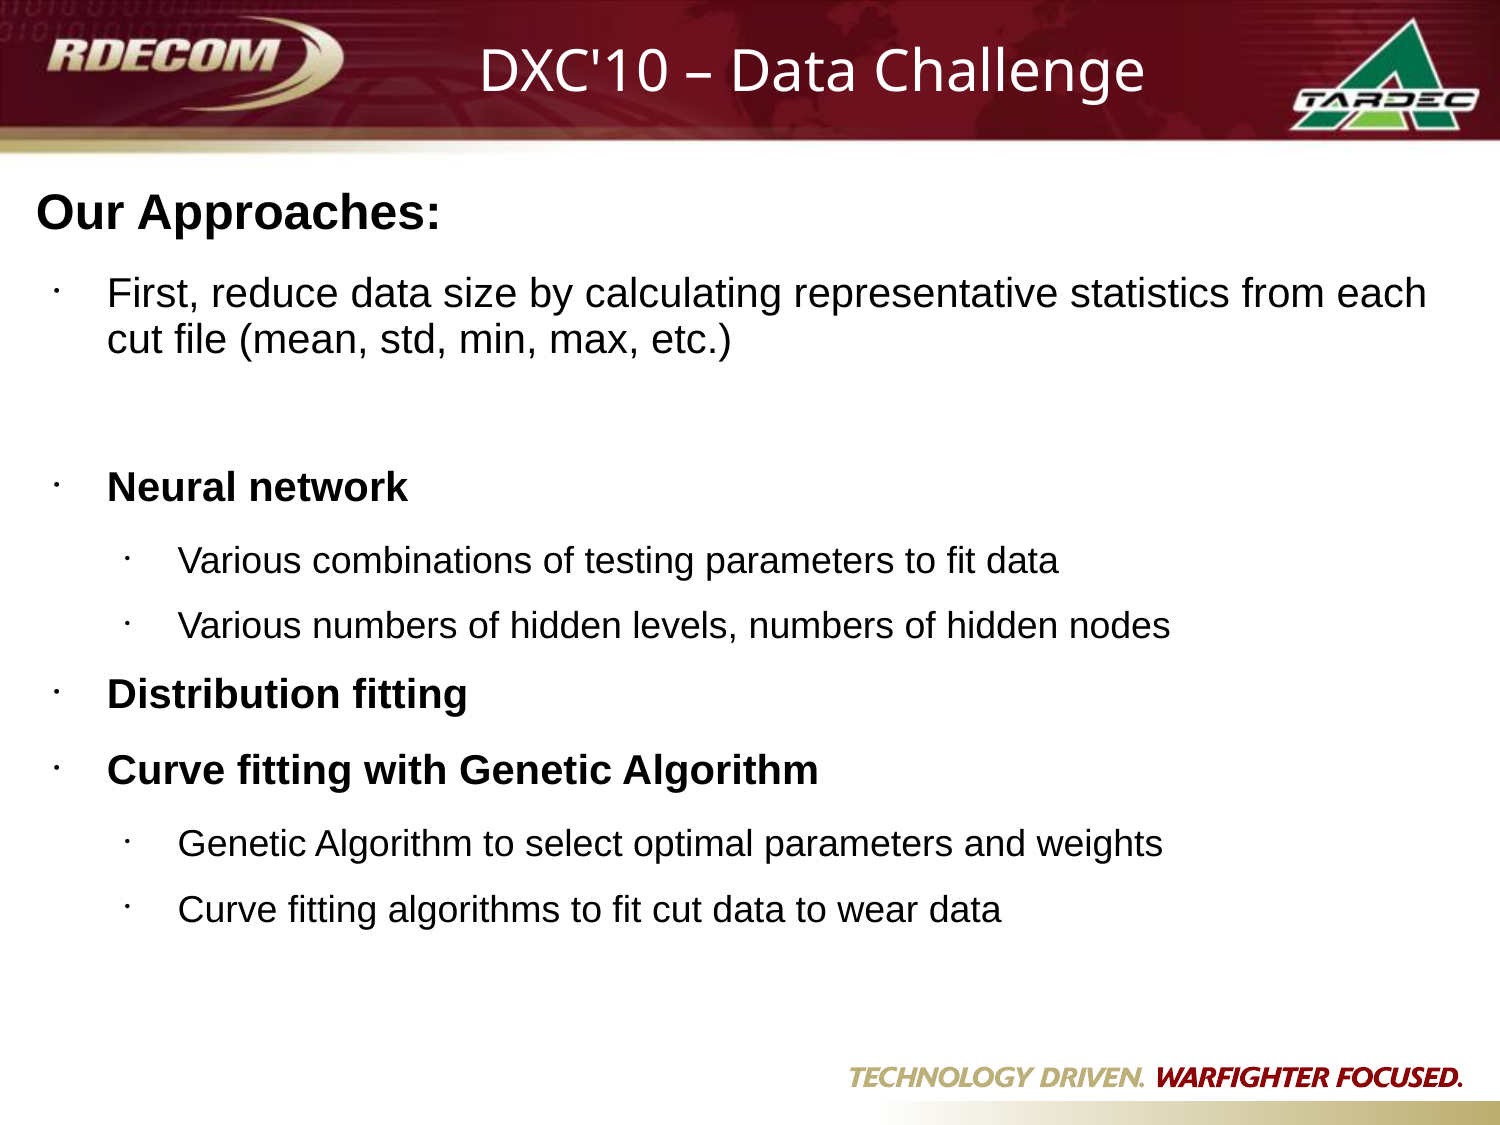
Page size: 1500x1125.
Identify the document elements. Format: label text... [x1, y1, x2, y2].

title DXC'10 – Data Challenge [350, 0, 1275, 138]
list Our Approaches: First, reduce data size by calculating representative statistics from each cut file (mean, std, min, max, etc.) Neural network Various combinations of testing parameters to fit data Various numbers of hidden levels, numbers of hidden nodes Distribution fitting Curve fitting with Genetic Algorithm Genetic Algorithm to select optimal parameters and weights Curve fitting algorithms to fit cut data to wear data [35, 184, 1466, 1081]
picture [0, 0, 1500, 171]
